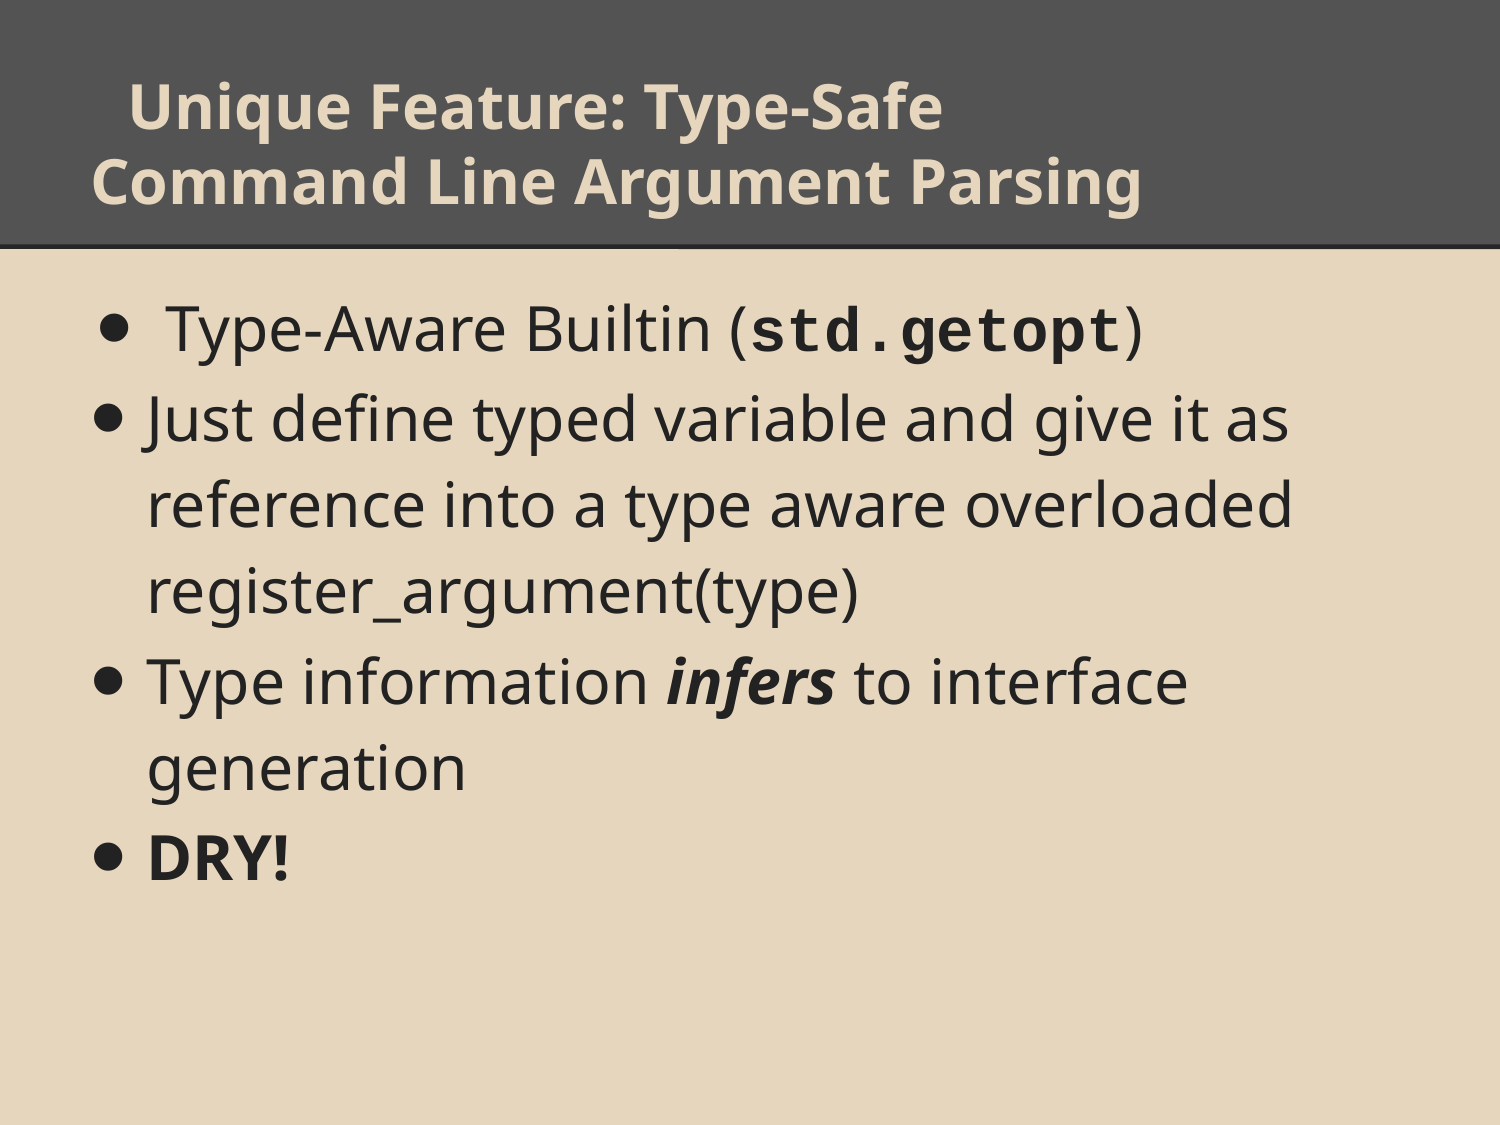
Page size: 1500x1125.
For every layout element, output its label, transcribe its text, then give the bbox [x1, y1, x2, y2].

title Unique Feature: Type-Safe Command Line Argument Parsing [75, 45, 1425, 233]
list Type-Aware Builtin (std.getopt) Just define typed variable and give it as reference into a type aware overloaded register_argument(type) Type information infers to interface generation DRY! [75, 262, 1425, 1078]
